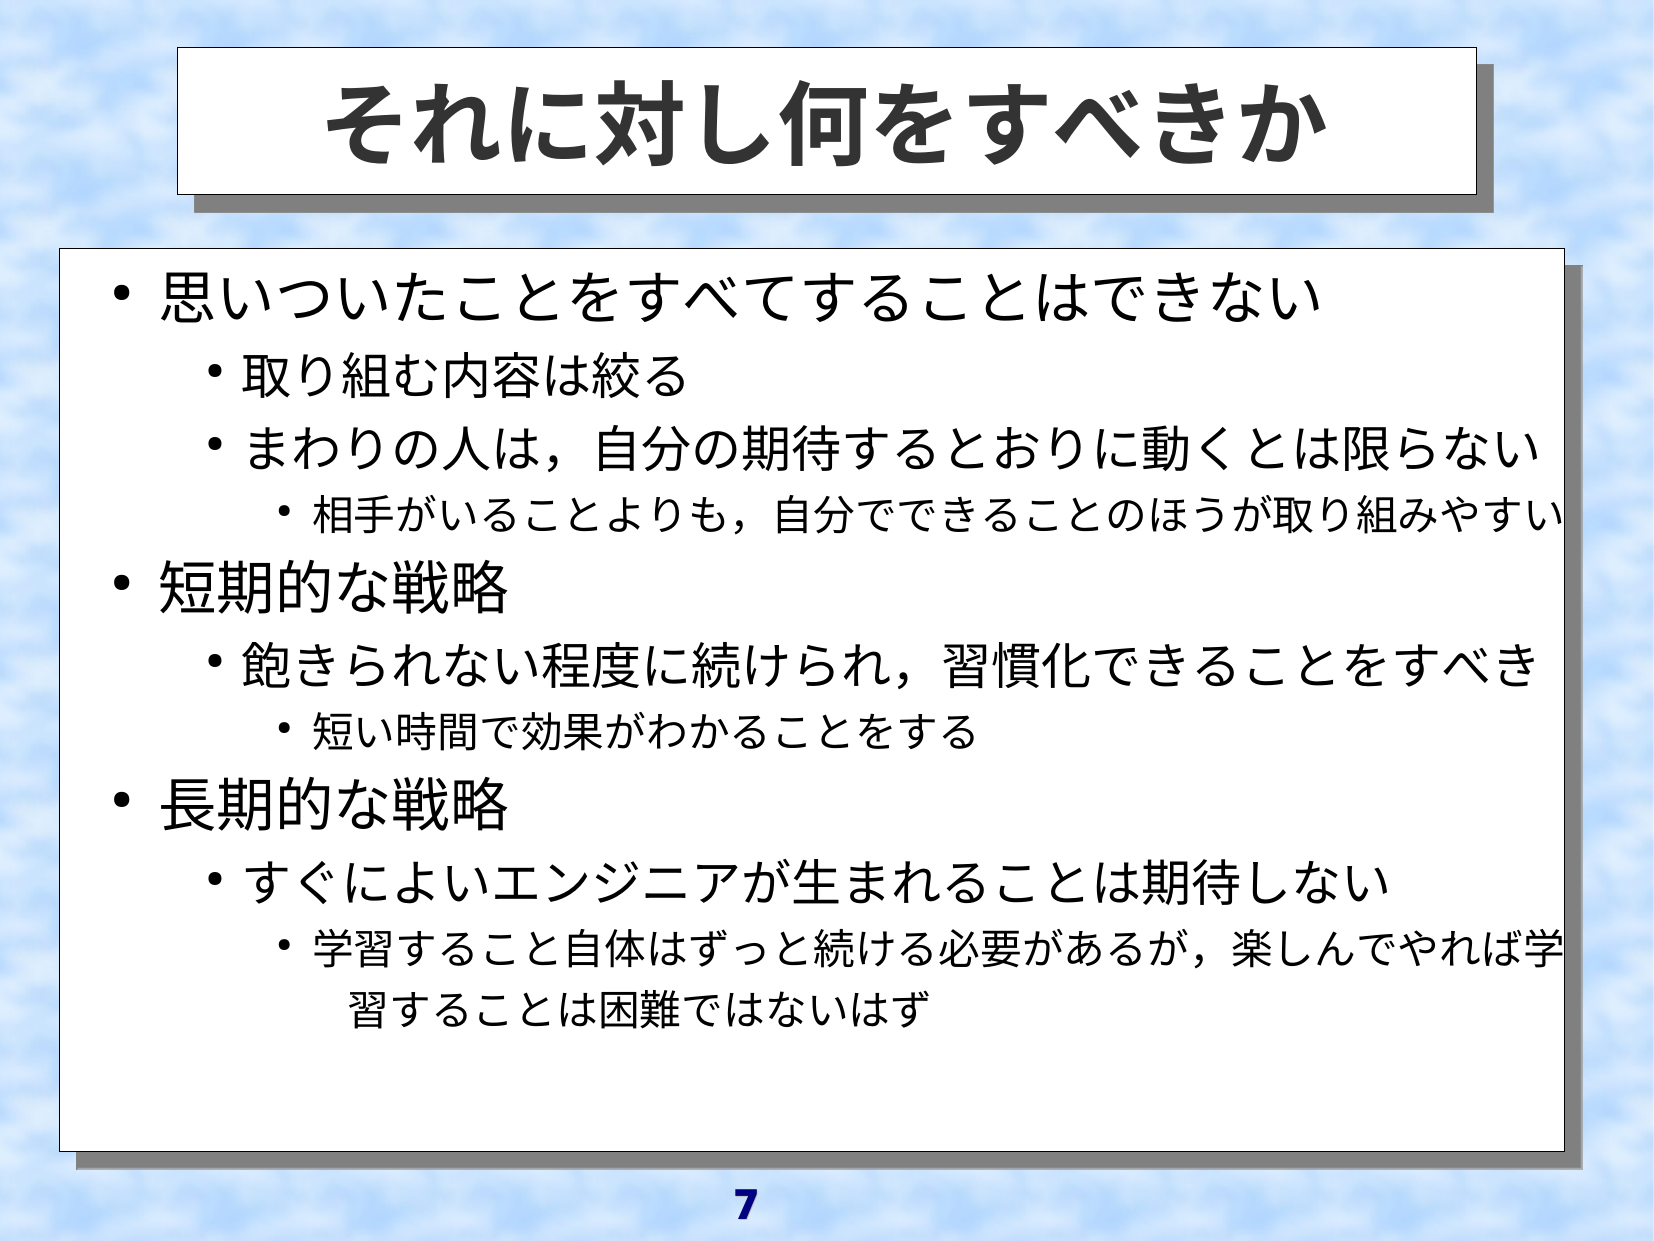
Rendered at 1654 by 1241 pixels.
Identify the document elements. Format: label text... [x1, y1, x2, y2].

title それに対し何をすべきか [218, 49, 1430, 187]
list 思いついたことをすべてすることはできない 取り組む内容は絞る まわりの人は，自分の期待するとおりに動くとは限らない 相手がいることよりも，自分でできることのほうが取り組みやすい 短期的な戦略 飽きられない程度に続けられ，習慣化できることをすべき 短い時間で効果がわかることをする 長期的な戦略 すぐによいエンジニアが生まれることは期待しない 学習すること自体はずっと続ける必要があるが，楽しんでやれば学習することは困難ではないはず [64, 252, 1565, 1108]
picture [0, 0, 1654, 1241]
